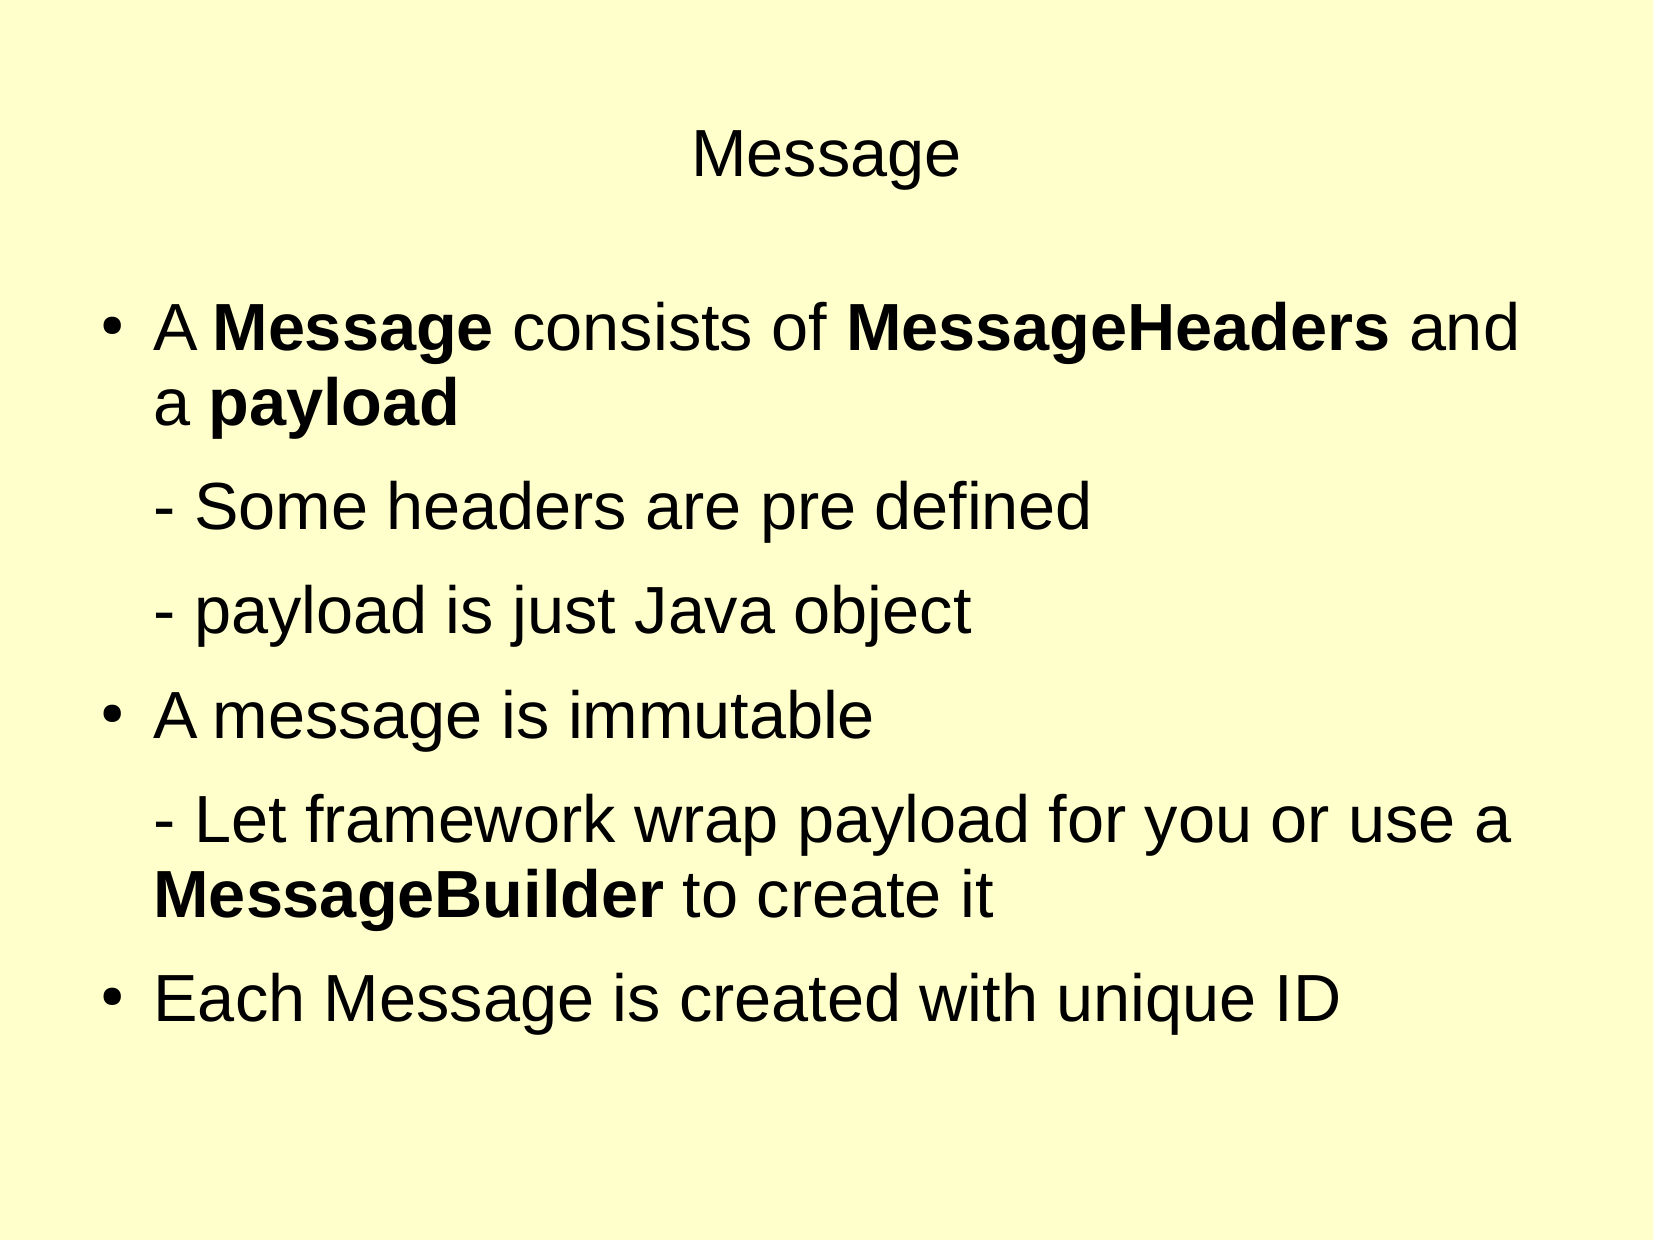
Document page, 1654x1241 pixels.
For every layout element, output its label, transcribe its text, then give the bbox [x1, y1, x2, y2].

list A Message consists of MessageHeaders and a payload - Some headers are pre defined - payload is just Java object A message is immutable - Let framework wrap payload for you or use a MessageBuilder to create it Each Message is created with unique ID [82, 290, 1571, 1109]
title Message [82, 49, 1571, 257]
